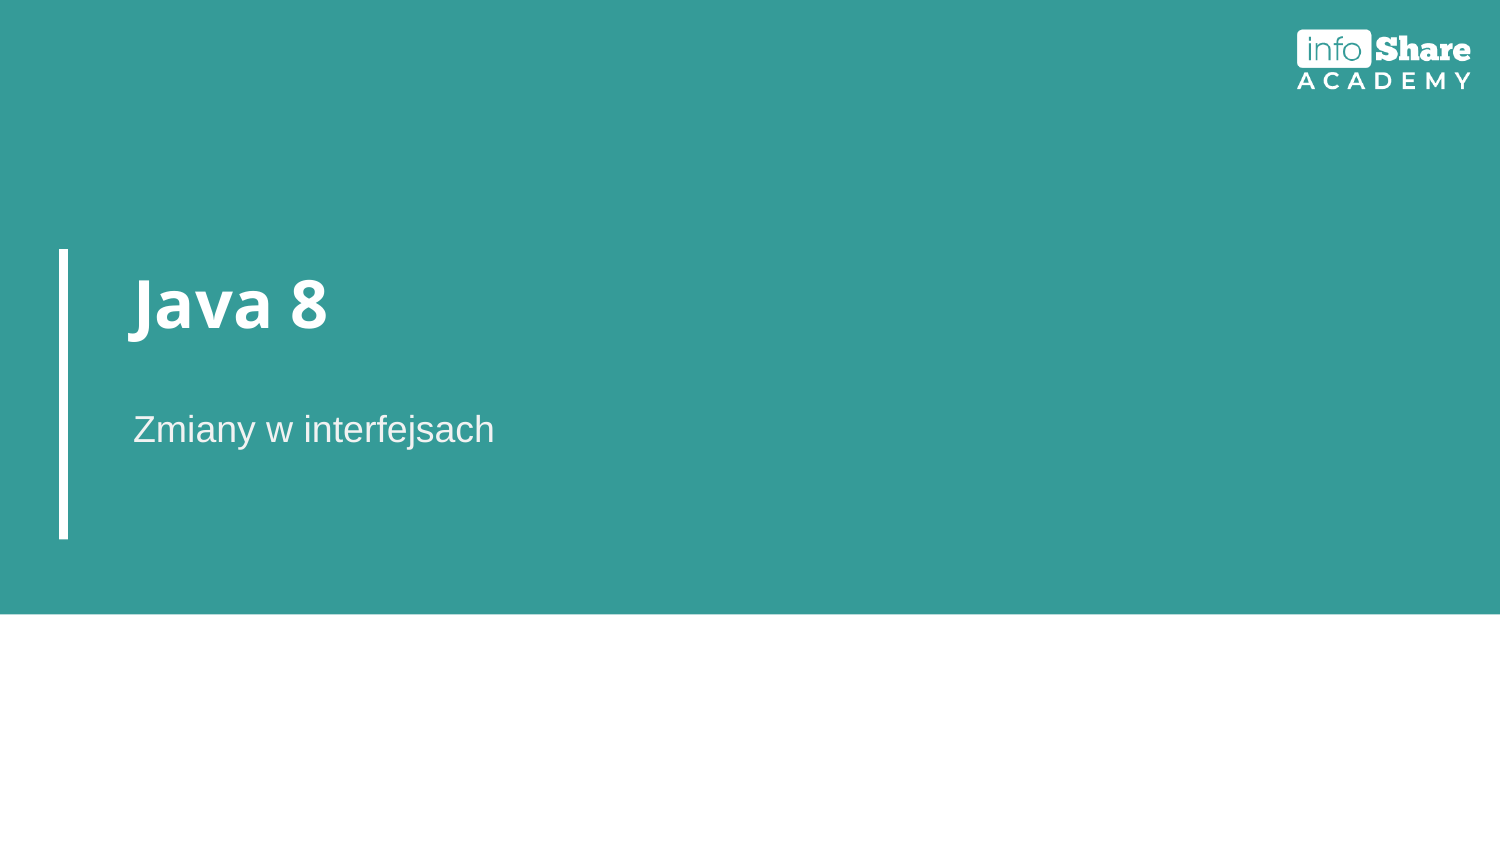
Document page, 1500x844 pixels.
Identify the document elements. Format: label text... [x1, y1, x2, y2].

subtitle Zmiany w interfejsach [118, 383, 1250, 470]
picture [1267, 0, 1500, 119]
title Java 8 [118, 236, 1250, 383]
